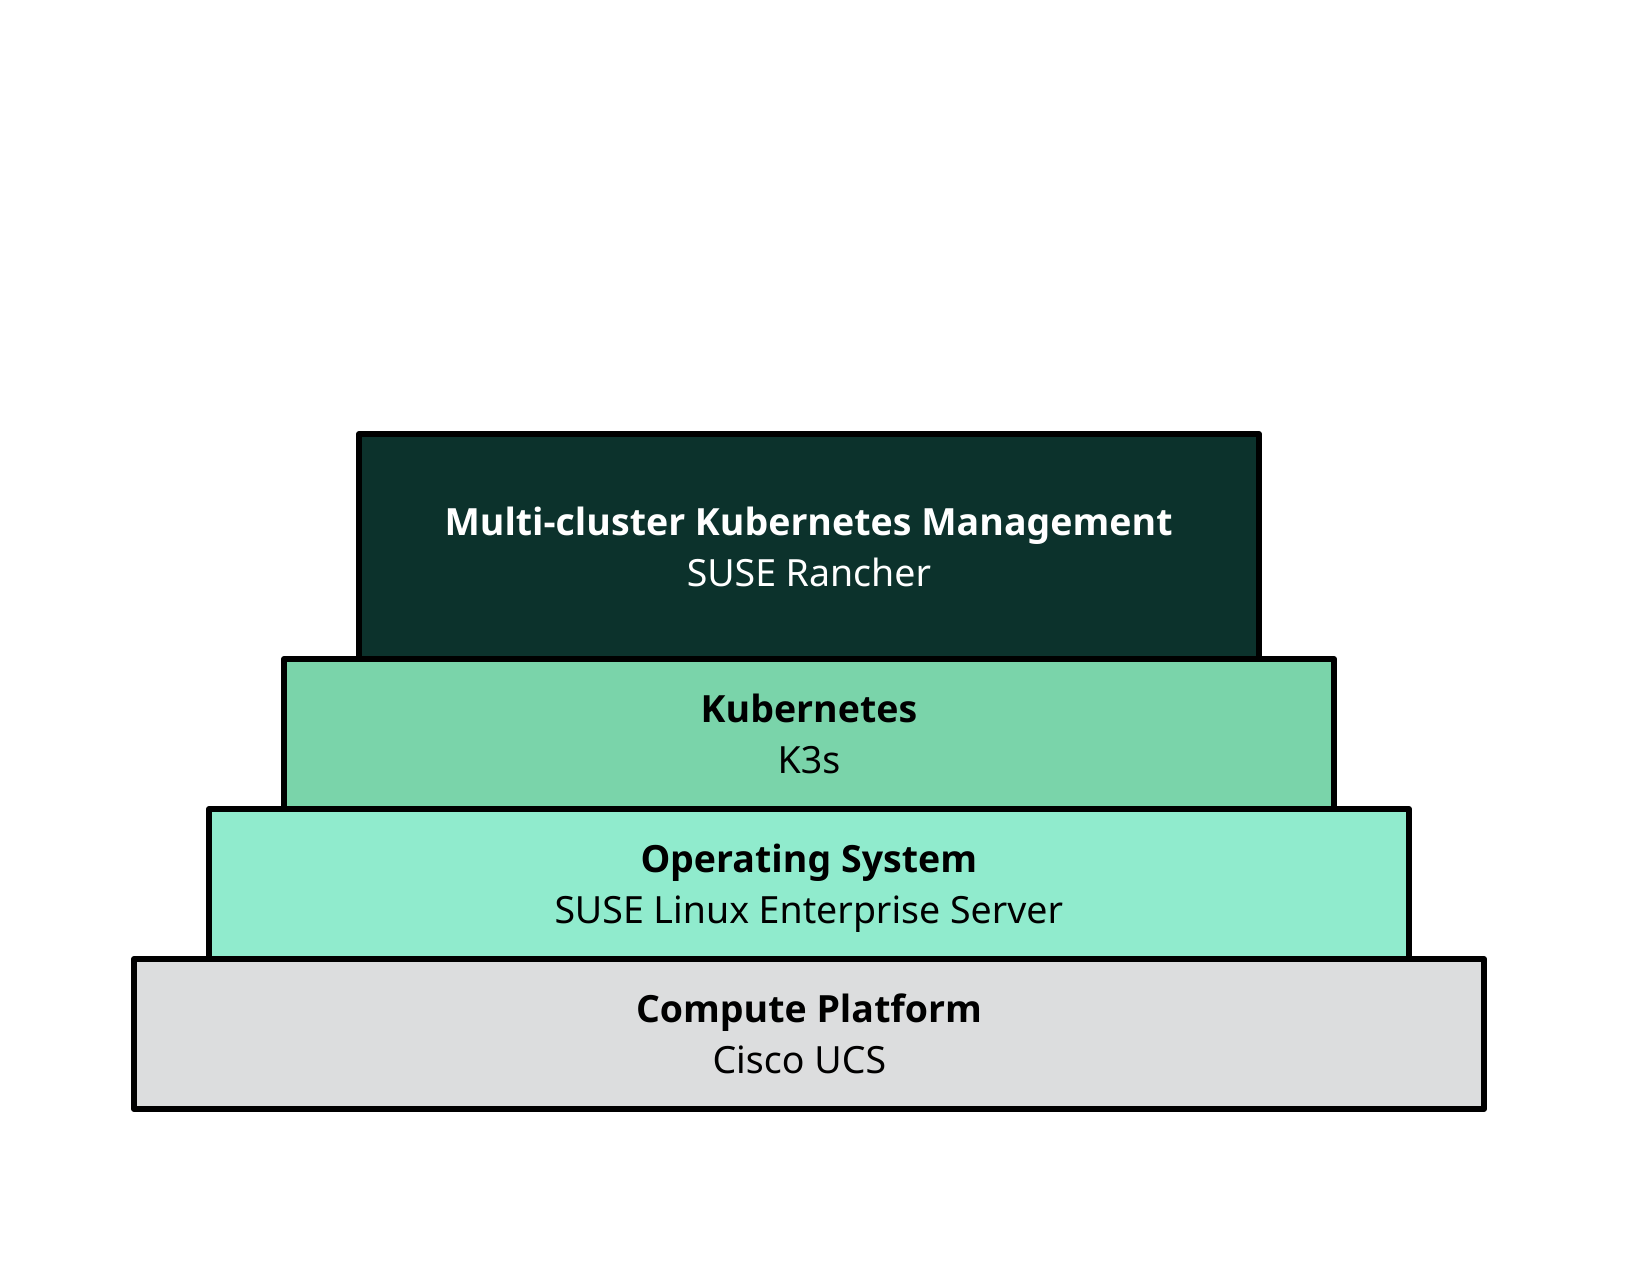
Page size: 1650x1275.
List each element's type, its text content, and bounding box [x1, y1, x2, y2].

text_box Kubernetes K3s [284, 659, 1335, 810]
text_box Operating System SUSE Linux Enterprise Server [209, 809, 1410, 960]
text_box Multi-cluster Kubernetes Management SUSE Rancher [359, 434, 1260, 660]
text_box Compute Platform Cisco UCS [134, 959, 1485, 1110]
